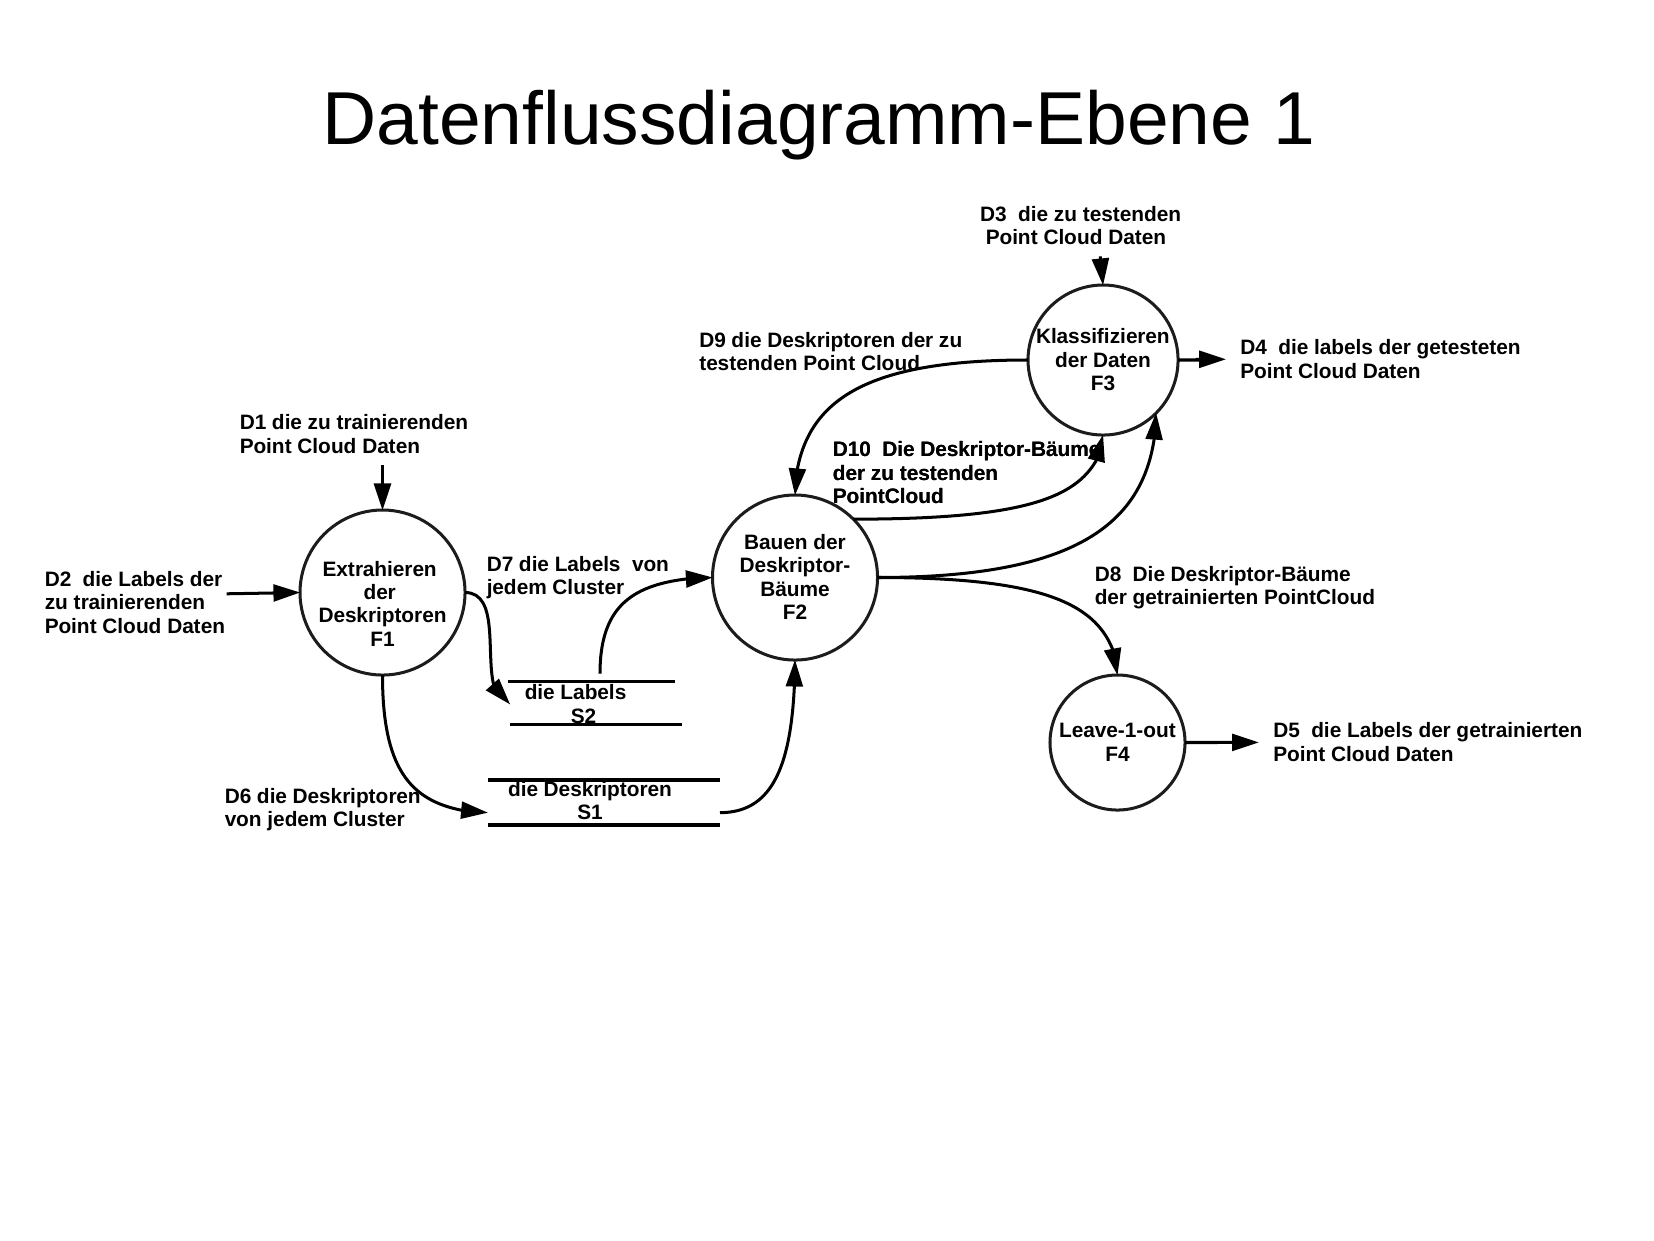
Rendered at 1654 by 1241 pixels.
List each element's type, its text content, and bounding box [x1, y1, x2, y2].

text_box D3 die zu testenden Point Cloud Daten [965, 195, 1236, 257]
text_box Klassifizieren der Daten F3 [1028, 285, 1179, 434]
text_box D4 die labels der getesteten Point Cloud Daten [1225, 328, 1571, 391]
text_box Bauen der Deskriptor- Bäume F2 [712, 495, 878, 661]
text_box Extrahieren der Deskriptoren F1 [300, 510, 465, 675]
text_box D9 die Deskriptoren der zu testenden Point Cloud [684, 321, 985, 423]
text_box D7 die Labels von jedem Cluster [472, 545, 705, 616]
text_box Leave-1-out F4 [1050, 675, 1185, 811]
title Datenflussdiagramm-Ebene 1 [75, 15, 1564, 223]
text_box D2 die Labels der zu trainierenden Point Cloud Daten [30, 560, 256, 646]
text_box D1 die zu trainierenden Point Cloud Daten [225, 403, 541, 466]
text_box D6 die Deskriptoren von jedem Cluster [210, 777, 451, 839]
text_box die Deskriptoren S1 [487, 770, 721, 856]
text_box die Labels S2 [510, 673, 691, 736]
text_box D10 Die Deskriptor-Bäume der zu testenden PointCloud [818, 430, 1119, 516]
text_box D5 die Labels der getrainierten Point Cloud Daten [1258, 711, 1604, 774]
text_box D8 Die Deskriptor-Bäume der getrainierten PointCloud [1080, 555, 1411, 631]
